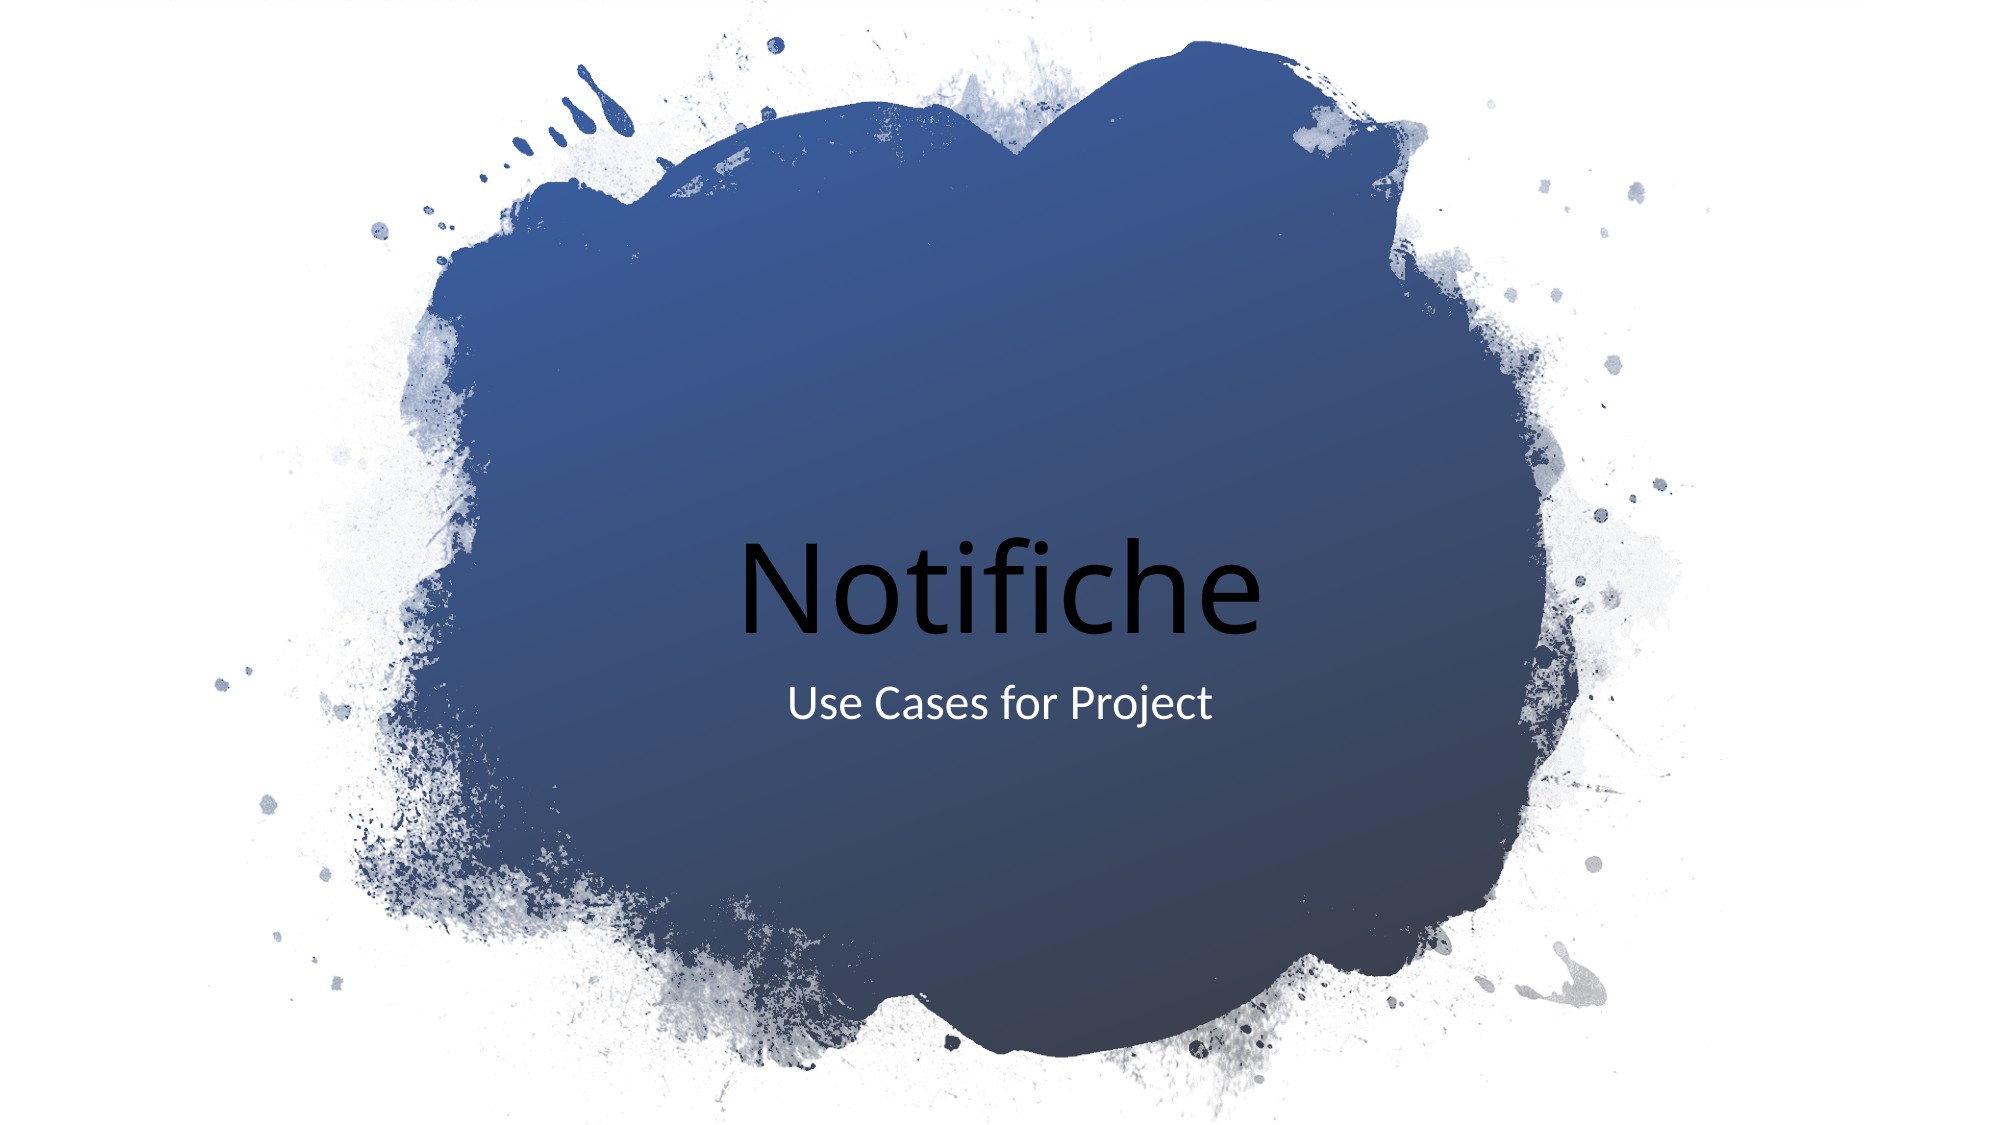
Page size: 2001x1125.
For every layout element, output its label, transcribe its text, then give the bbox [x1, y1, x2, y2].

picture [0, 0, 2000, 1125]
subtitle Use Cases for Project [499, 668, 1502, 781]
title Notifiche [499, 335, 1502, 668]
